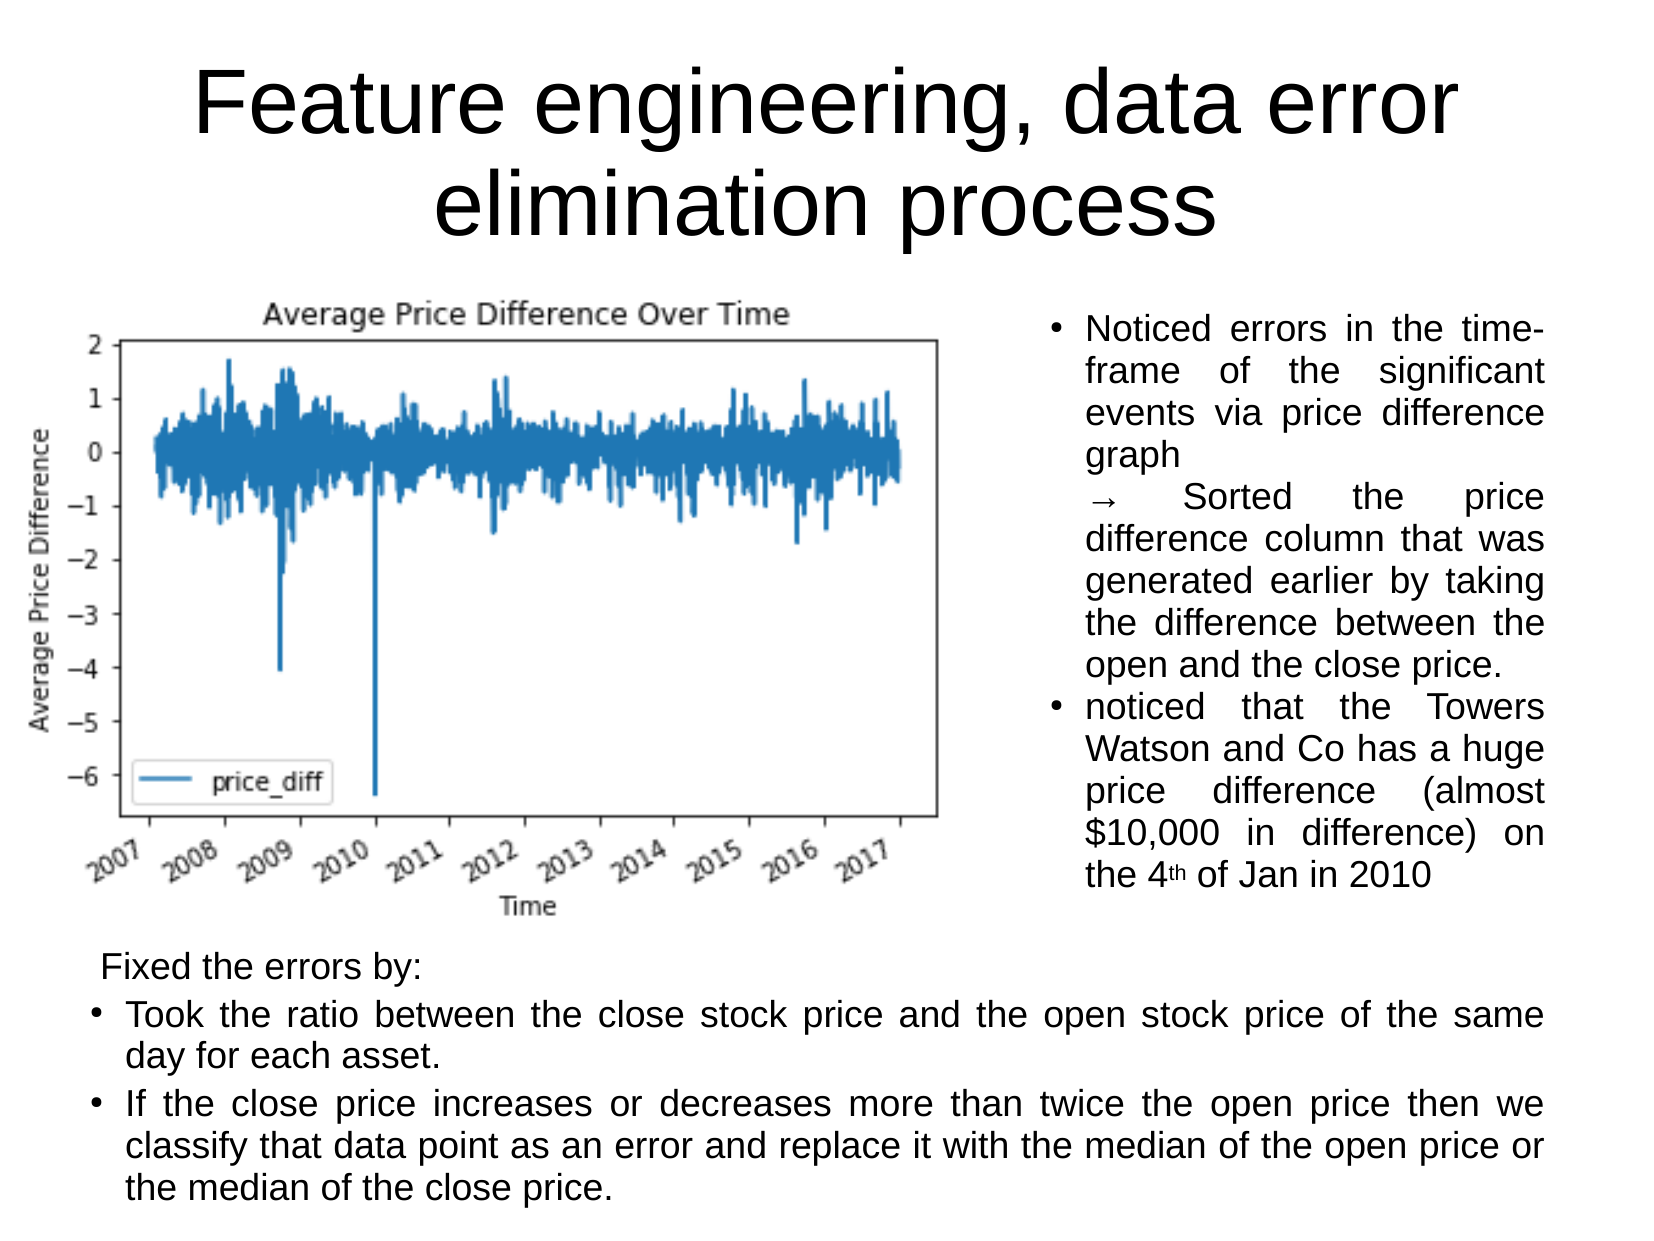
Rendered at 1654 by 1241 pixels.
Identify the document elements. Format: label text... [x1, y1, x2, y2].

text_box Noticed errors in the time-frame of the significant events via price difference graph → Sorted the price difference column that was generated earlier by taking the difference between the open and the close price. noticed that the Towers Watson and Co has a huge price difference (almost $10,000 in difference) on the 4th of Jan in 2010 [1035, 300, 1561, 937]
picture [15, 284, 961, 938]
text_box Fixed the errors by: Took the ratio between the close stock price and the open stock price of the same day for each asset. If the close price increases or decreases more than twice the open price then we classify that data point as an error and replace it with the median of the open price or the median of the close price. [75, 937, 1561, 1217]
title Feature engineering, data error elimination process [82, 49, 1571, 257]
